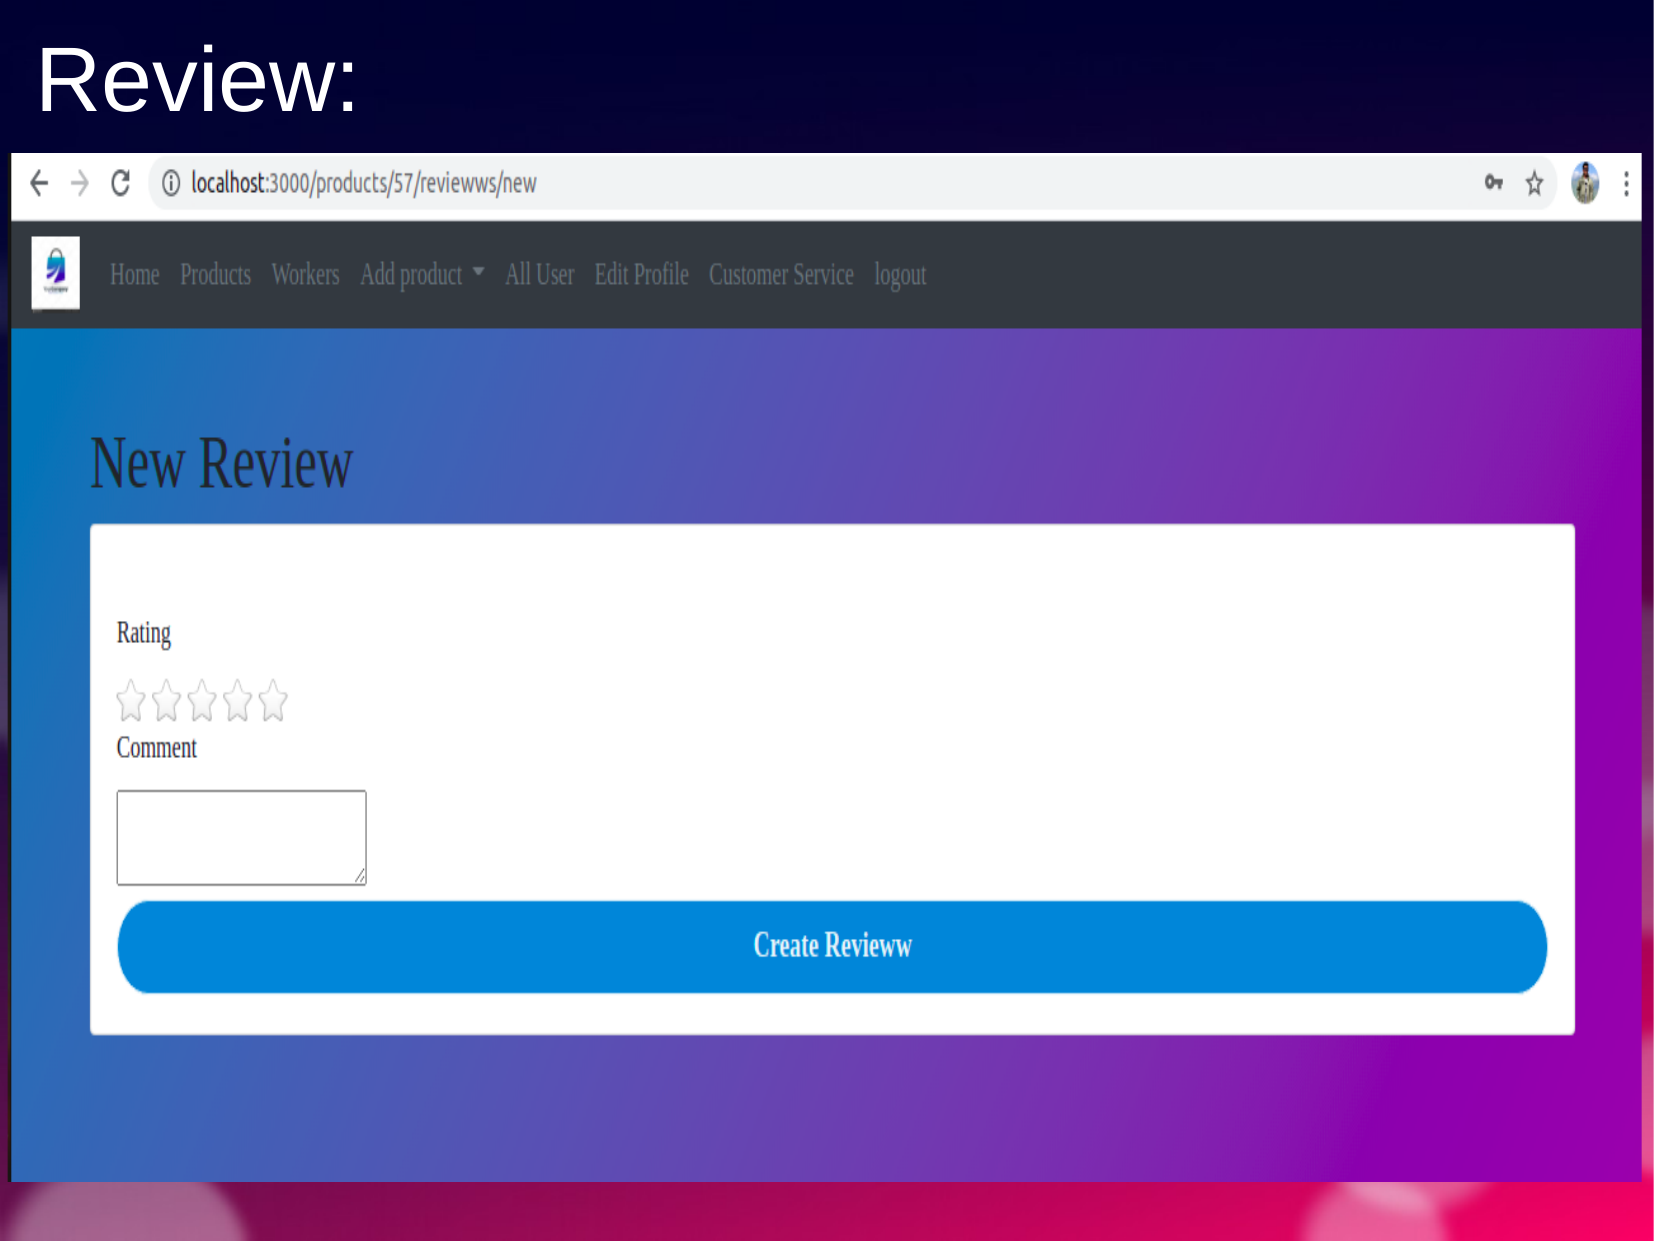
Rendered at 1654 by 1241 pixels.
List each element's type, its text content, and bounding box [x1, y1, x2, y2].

title Review: [35, 0, 1524, 184]
picture [0, 0, 1654, 1241]
